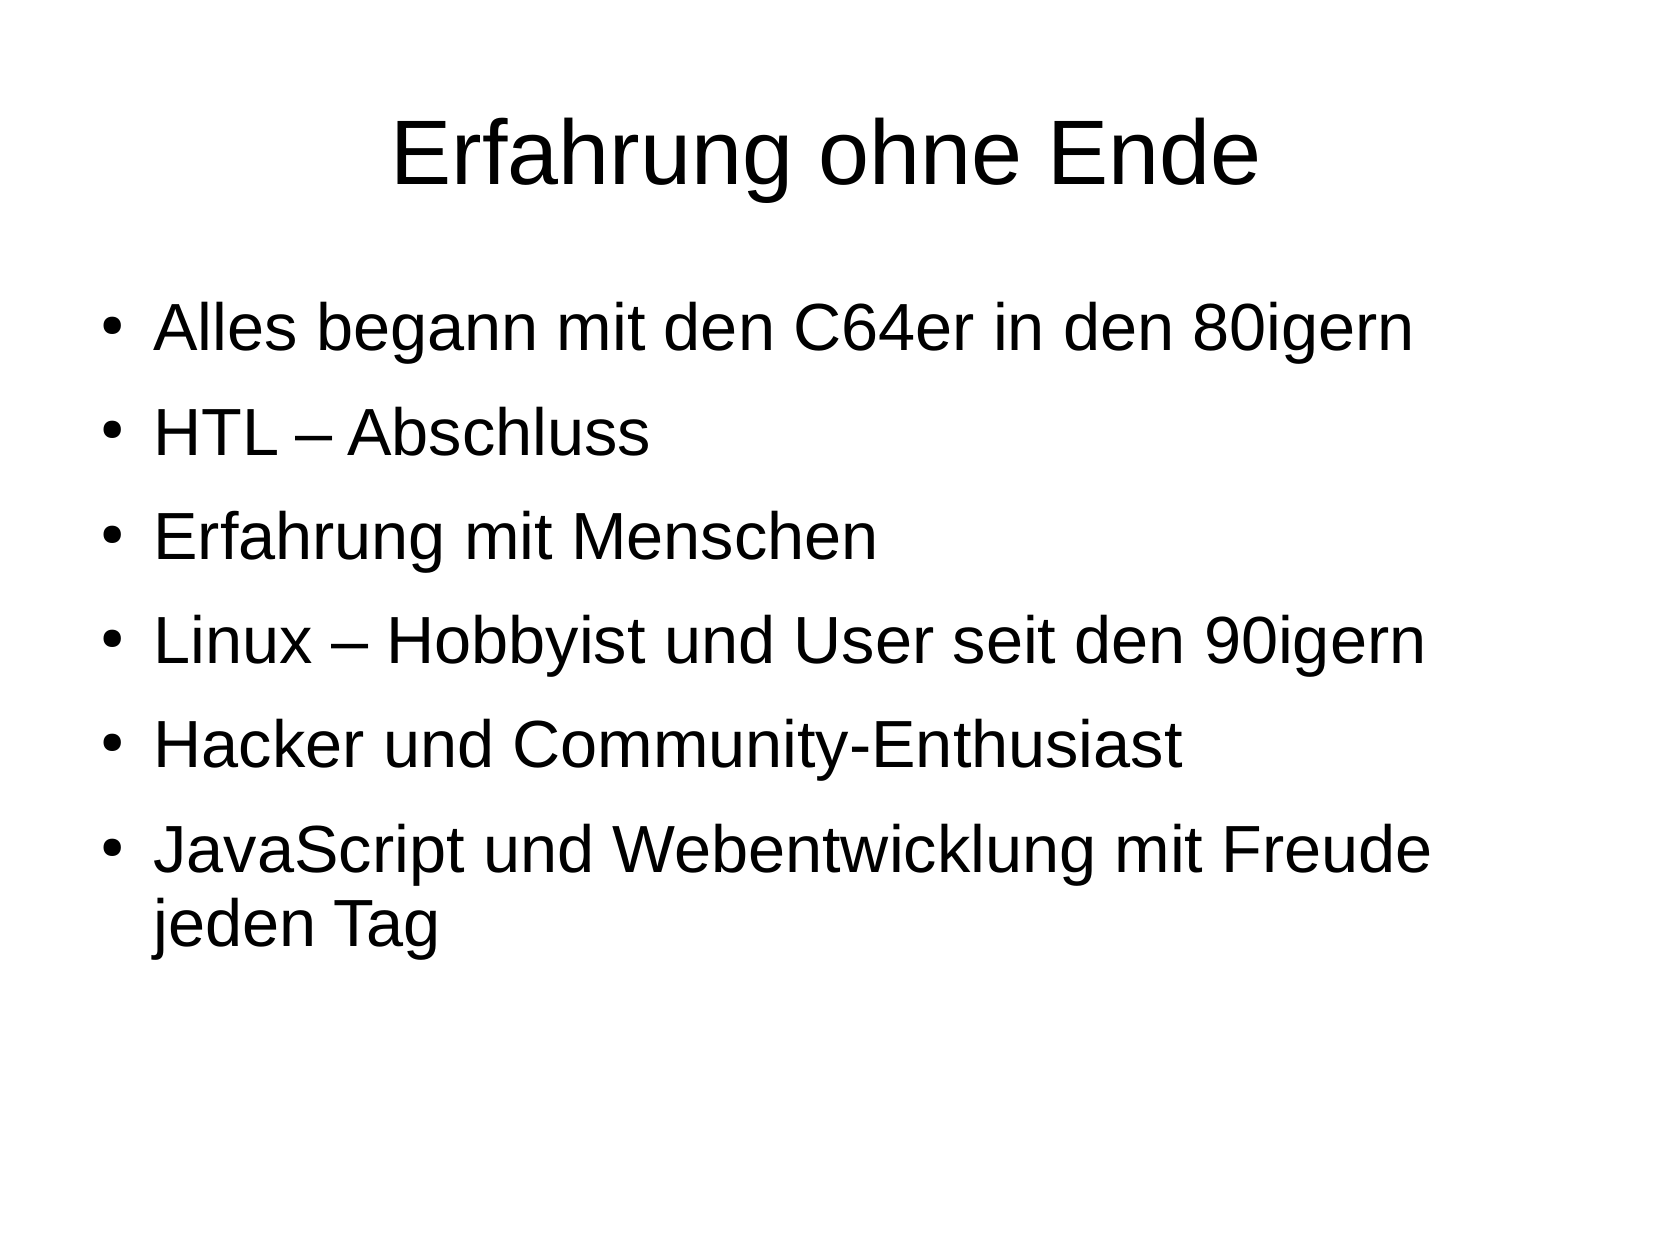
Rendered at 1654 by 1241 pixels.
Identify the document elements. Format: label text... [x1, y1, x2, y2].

title Erfahrung ohne Ende [82, 49, 1571, 257]
list Alles begann mit den C64er in den 80igern HTL – Abschluss Erfahrung mit Menschen Linux – Hobbyist und User seit den 90igern Hacker und Community-Enthusiast JavaScript und Webentwicklung mit Freude jeden Tag [82, 290, 1571, 1010]
